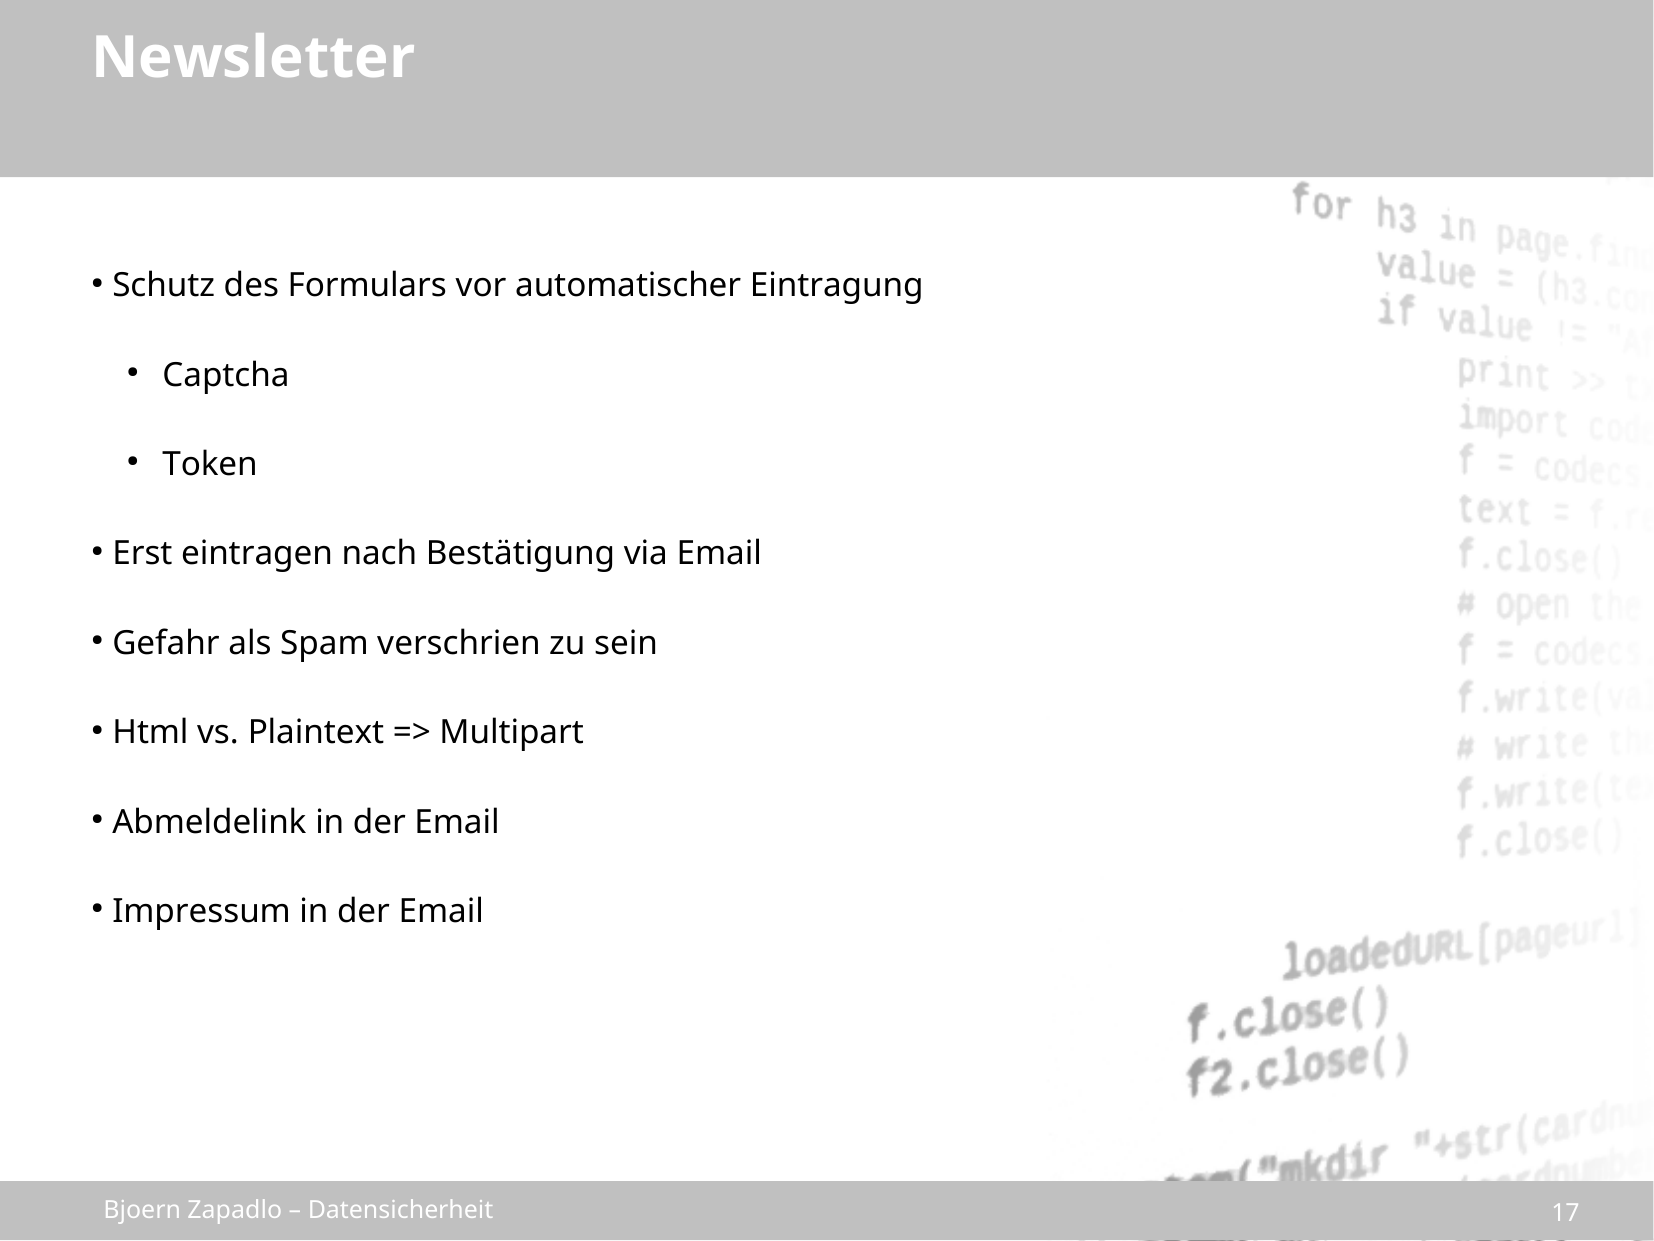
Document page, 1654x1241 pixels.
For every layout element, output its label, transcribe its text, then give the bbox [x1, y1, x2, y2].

picture [0, 178, 1654, 1181]
text_box Newsletter [76, 17, 1444, 98]
text_box Schutz des Formulars vor automatischer Eintragung Captcha Token Erst eintragen nach Bestätigung via Email Gefahr als Spam verschrien zu sein Html vs. Plaintext => Multipart Abmeldelink in der Email Impressum in der Email [76, 236, 1432, 937]
